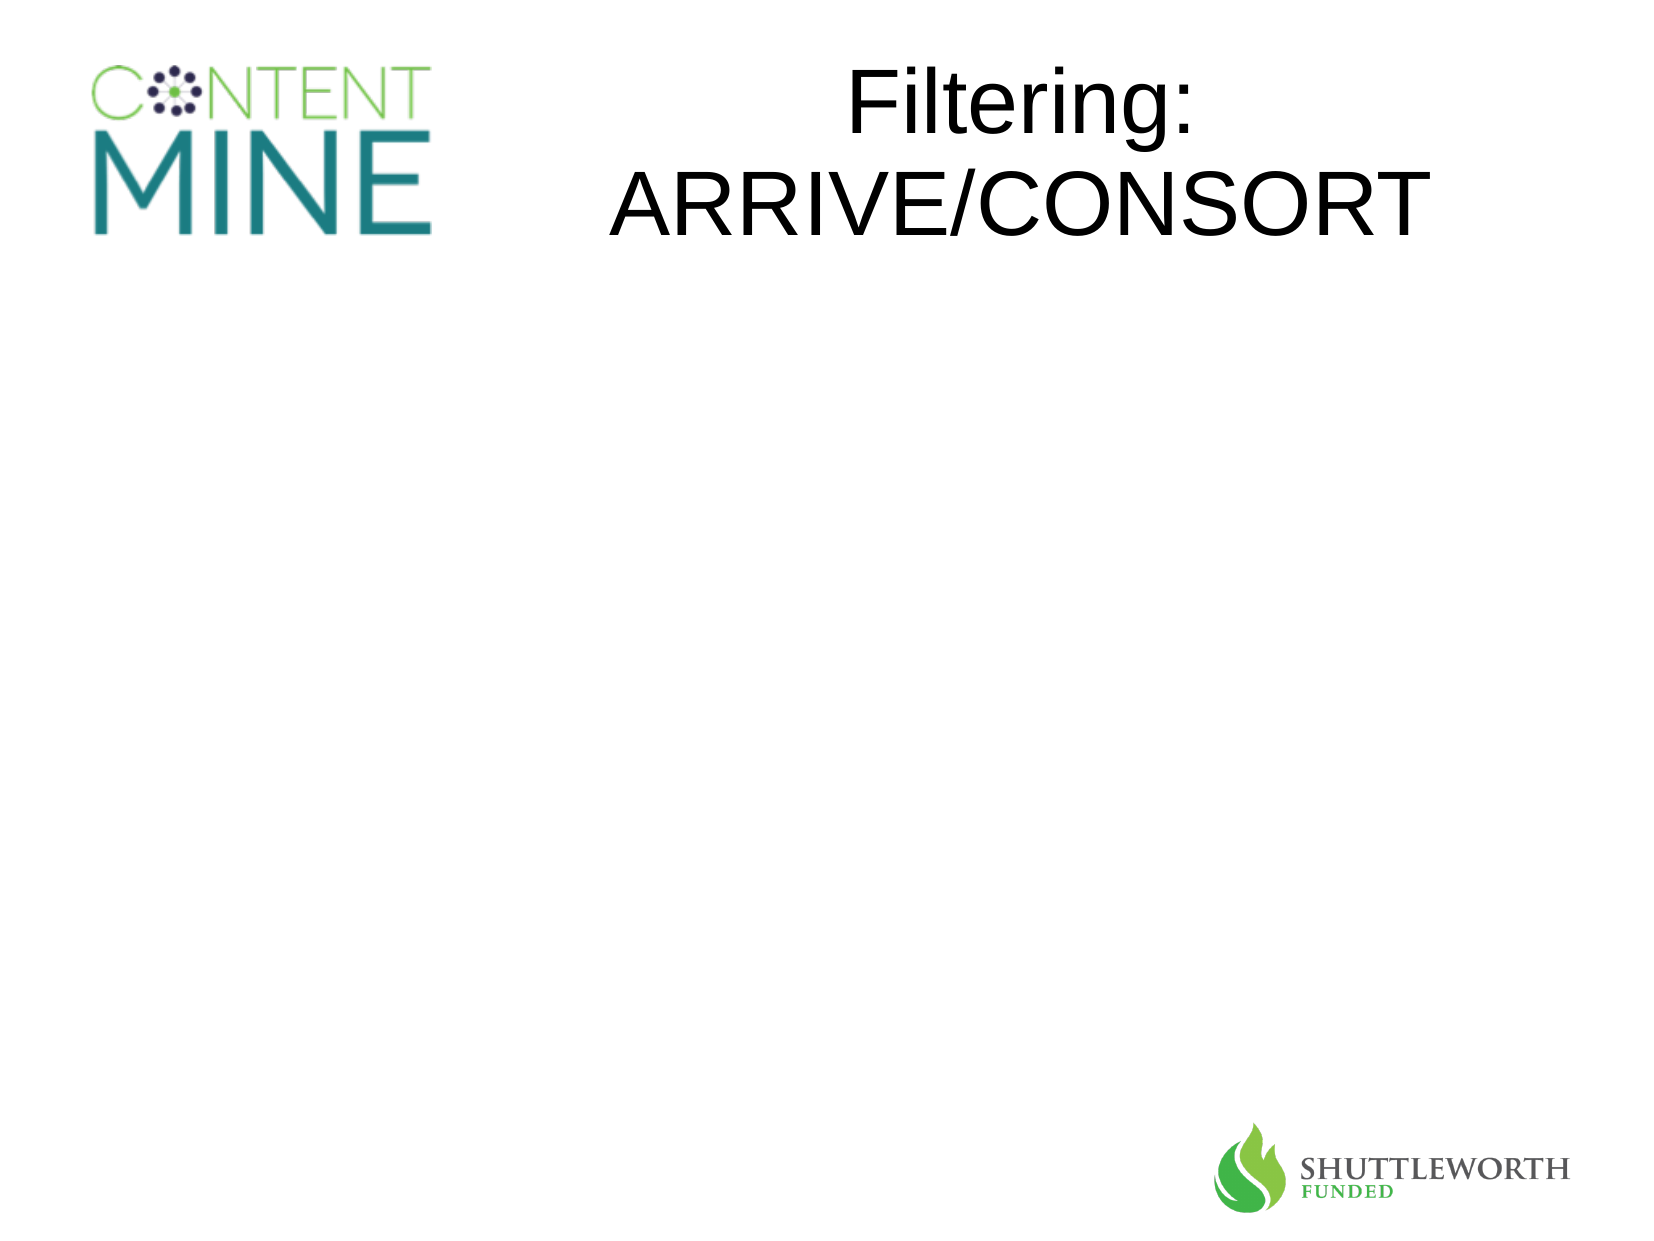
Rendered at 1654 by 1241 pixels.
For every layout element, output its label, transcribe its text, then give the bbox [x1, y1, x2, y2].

picture [1200, 1112, 1581, 1222]
title Filtering: ARRIVE/CONSORT [472, 49, 1571, 257]
picture [91, 64, 432, 236]
